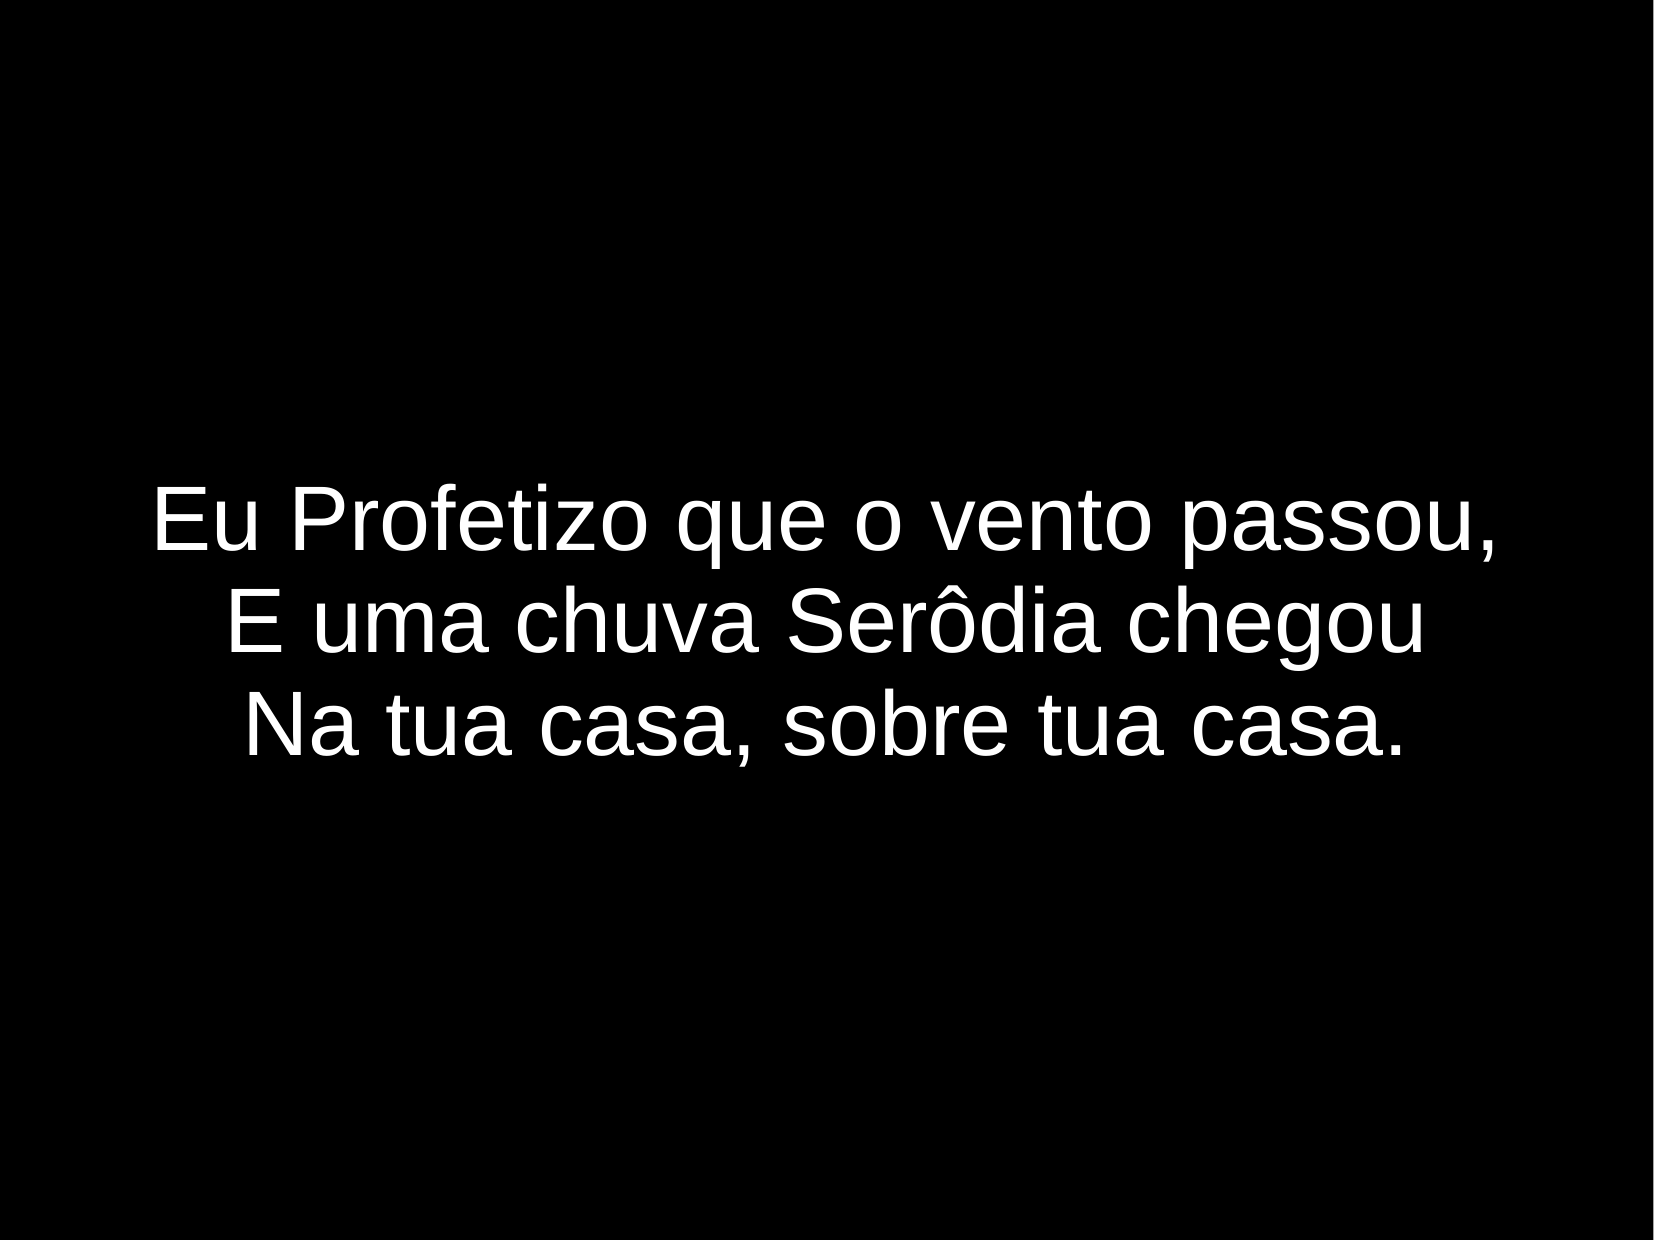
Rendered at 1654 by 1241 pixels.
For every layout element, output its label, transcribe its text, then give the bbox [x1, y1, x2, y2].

subtitle Eu Profetizo que o vento passou, E uma chuva Serôdia chegou Na tua casa, sobre tua casa. [82, 49, 1571, 1193]
